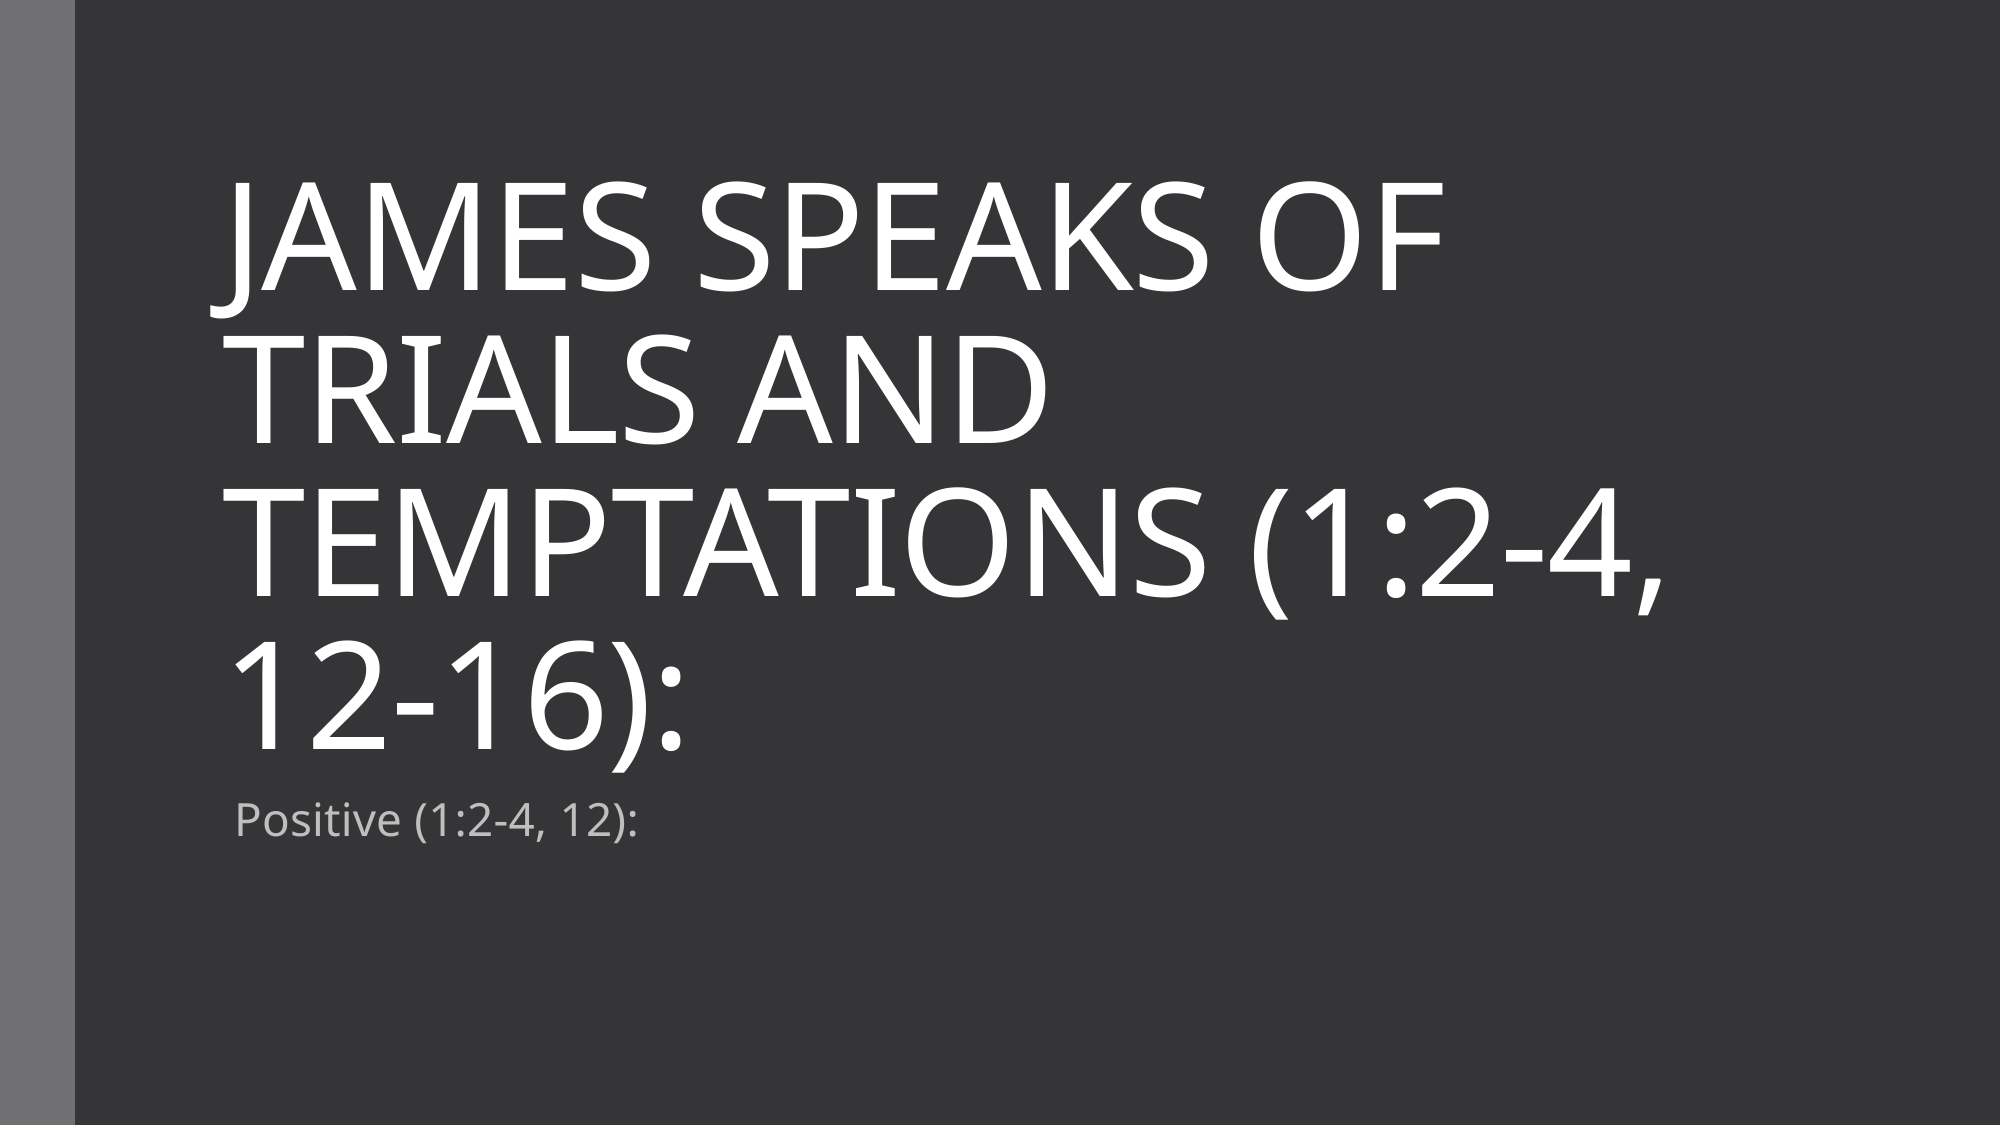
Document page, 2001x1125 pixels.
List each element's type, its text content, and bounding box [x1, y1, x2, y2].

title JAMES SPEAKS OF TRIALS AND TEMPTATIONS (1:2-4, 12-16): [206, 124, 1752, 787]
subtitle Positive (1:2-4, 12): [206, 787, 1752, 1066]
